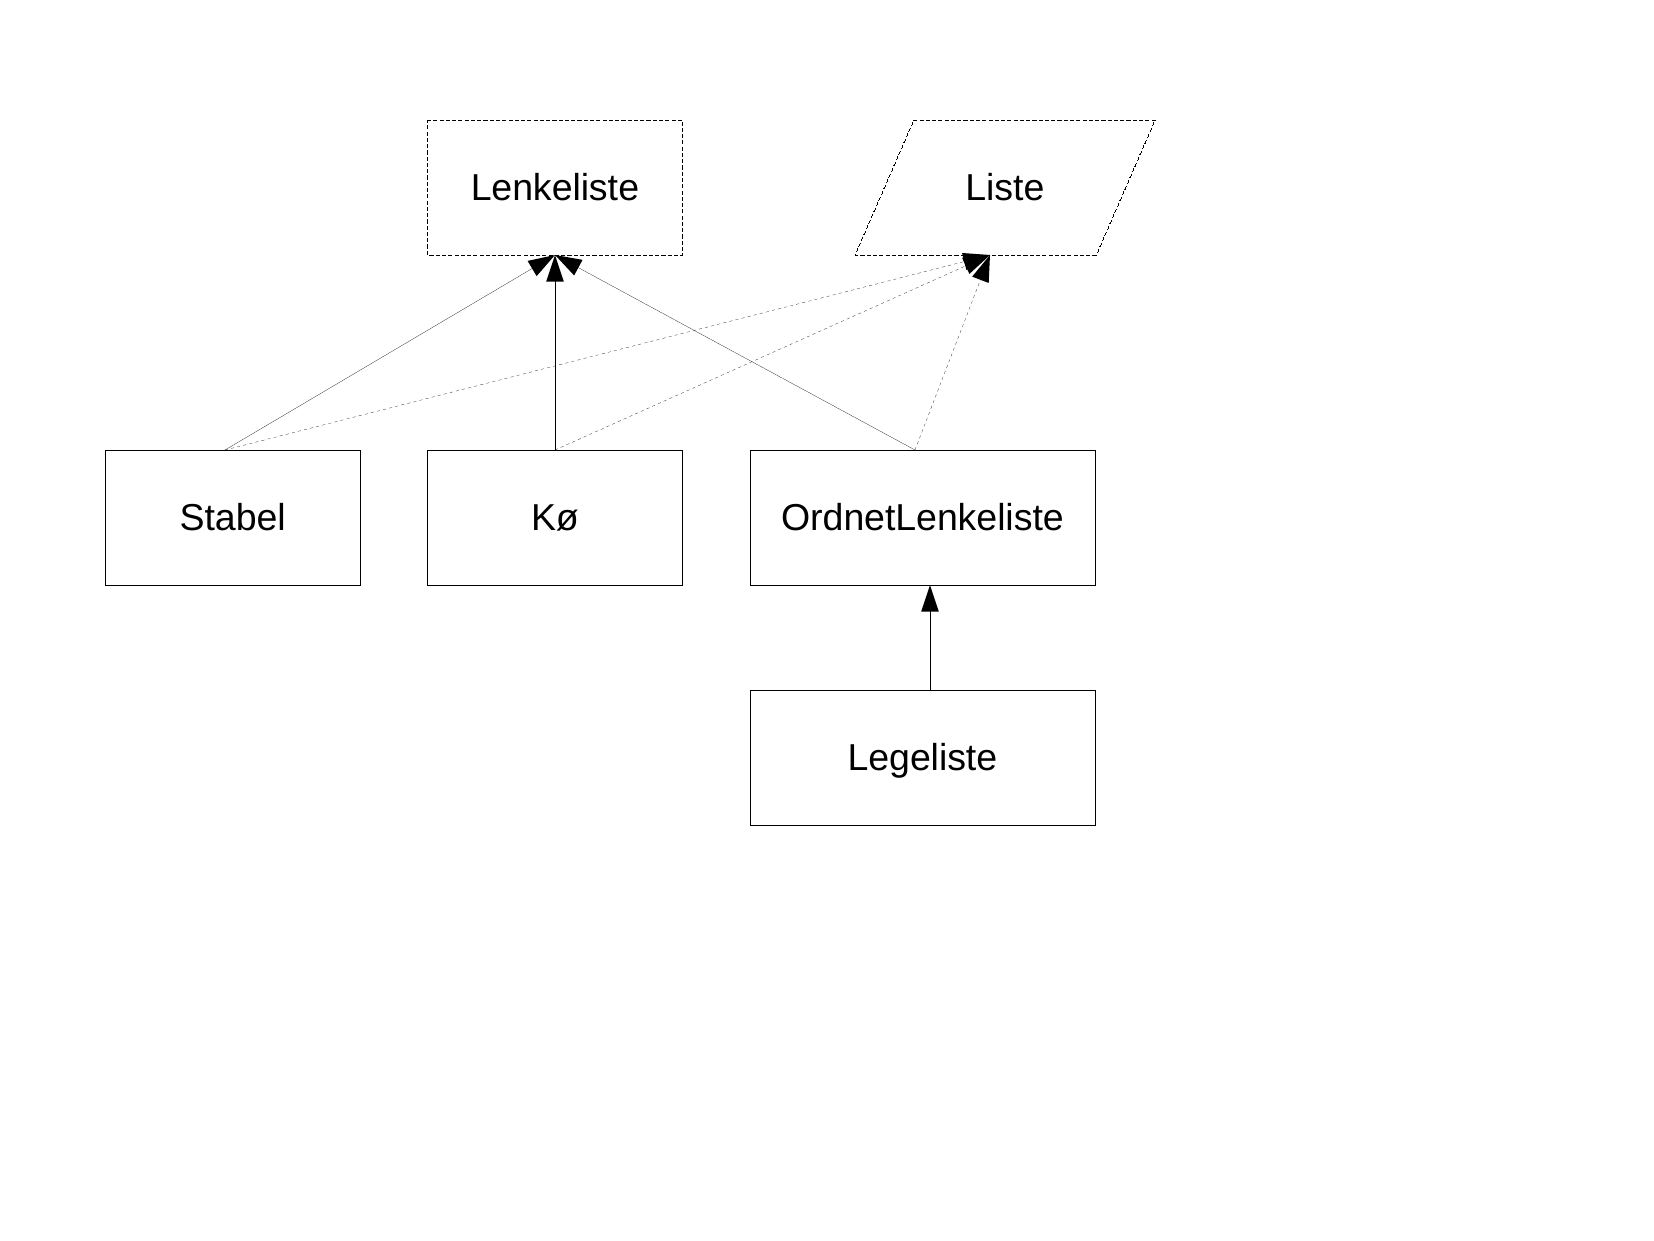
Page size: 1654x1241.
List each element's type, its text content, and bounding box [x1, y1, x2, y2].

text_box Lenkeliste [427, 120, 683, 256]
text_box Stabel [105, 450, 361, 586]
text_box Legeliste [750, 690, 1096, 826]
text_box OrdnetLenkeliste [750, 450, 1096, 586]
text_box Kø [427, 450, 683, 586]
text_box Liste [855, 120, 1156, 256]
